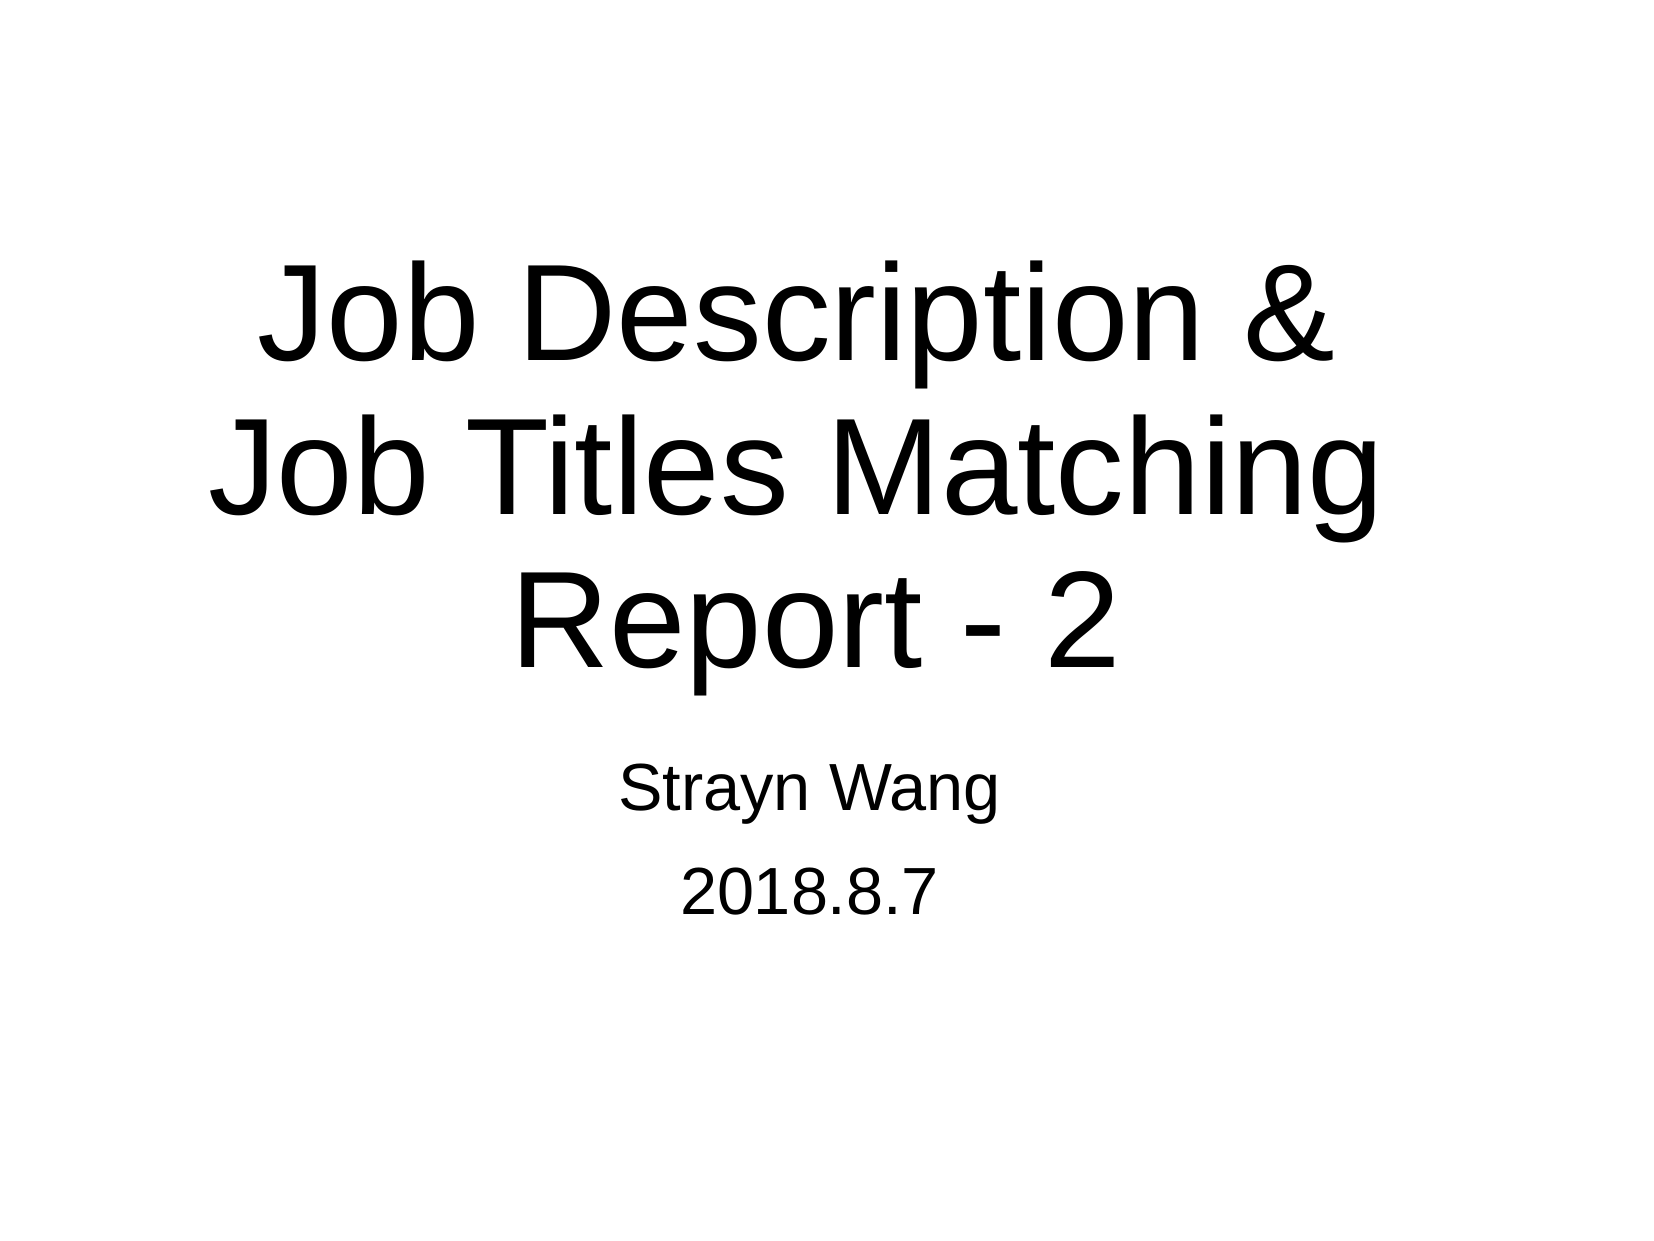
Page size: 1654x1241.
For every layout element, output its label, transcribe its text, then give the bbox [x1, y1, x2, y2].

list Strayn Wang 2018.8.7 [30, 750, 1519, 995]
title Job Description & Job Titles Matching Report - 2 [71, 235, 1561, 698]
